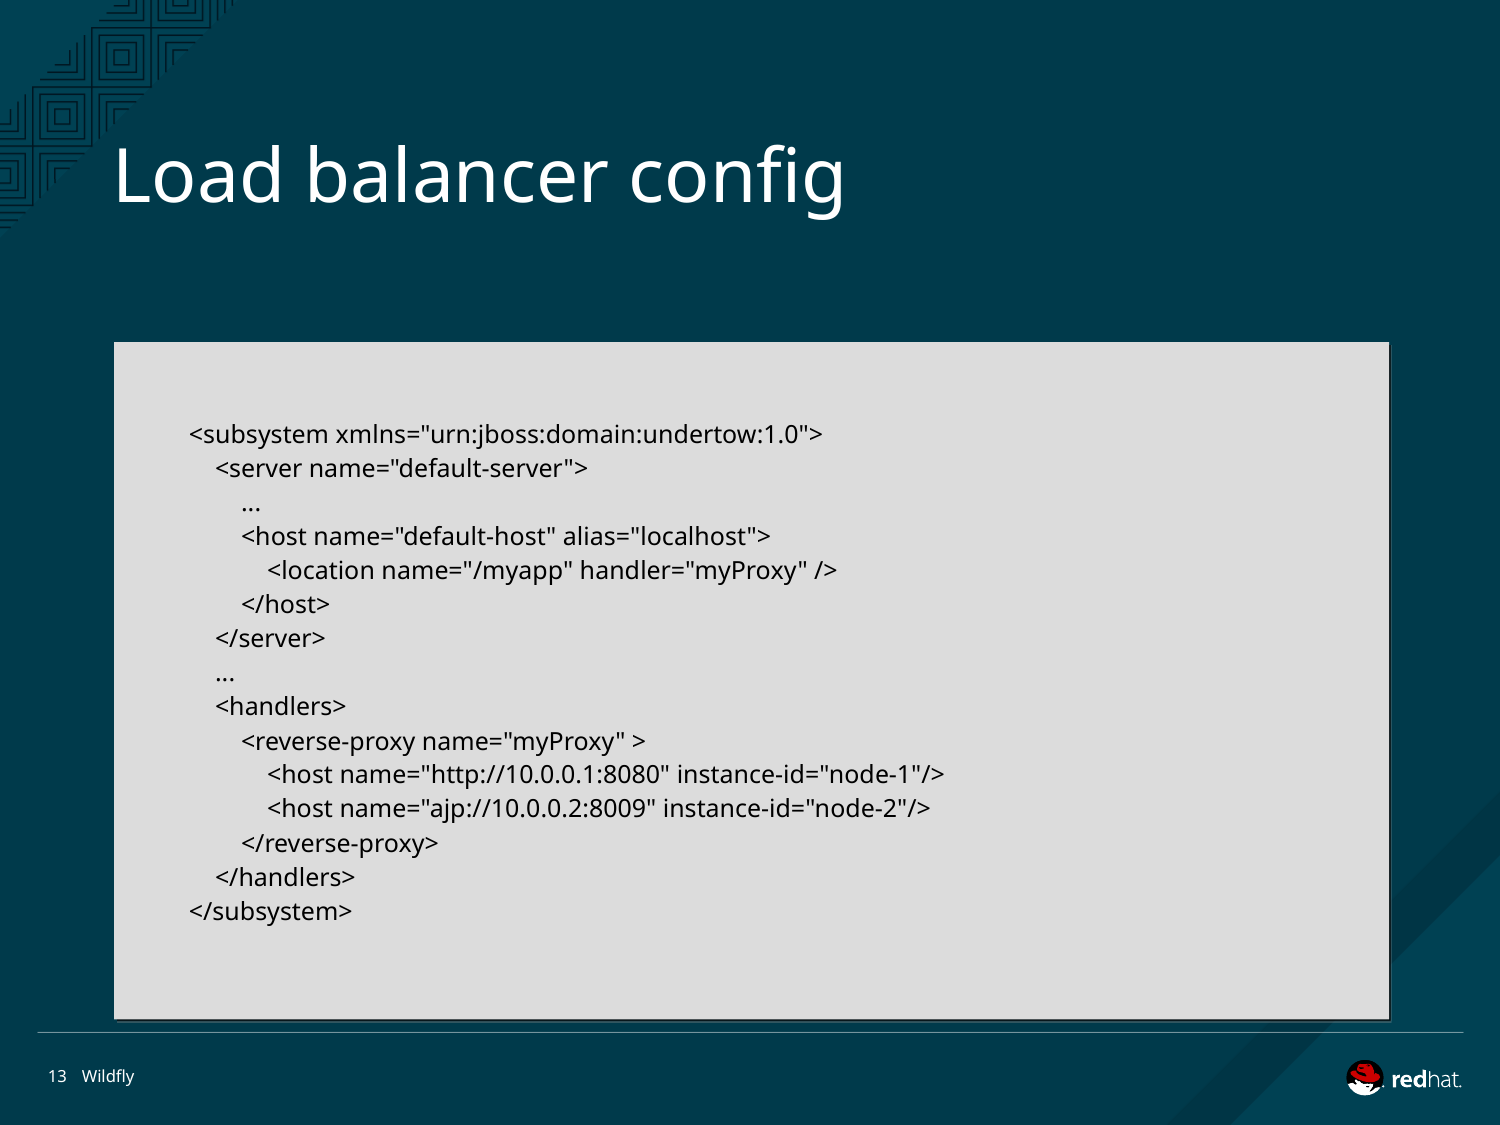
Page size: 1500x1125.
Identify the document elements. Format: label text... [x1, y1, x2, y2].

title Load balancer config [112, 0, 1388, 225]
text_box <subsystem xmlns="urn:jboss:domain:undertow:1.0"> <server name="default-server"> ... <host name="default-host" alias="localhost"> <location name="/myapp" handler="myProxy" /> </host> </server> ... <handlers> <reverse-proxy name="myProxy" > <host name="http://10.0.0.1:8080" instance-id="node-1"/> <host name="ajp://10.0.0.2:8009" instance-id="node-2"/> </reverse-proxy> </handlers> </subsystem> [114, 342, 1390, 1020]
